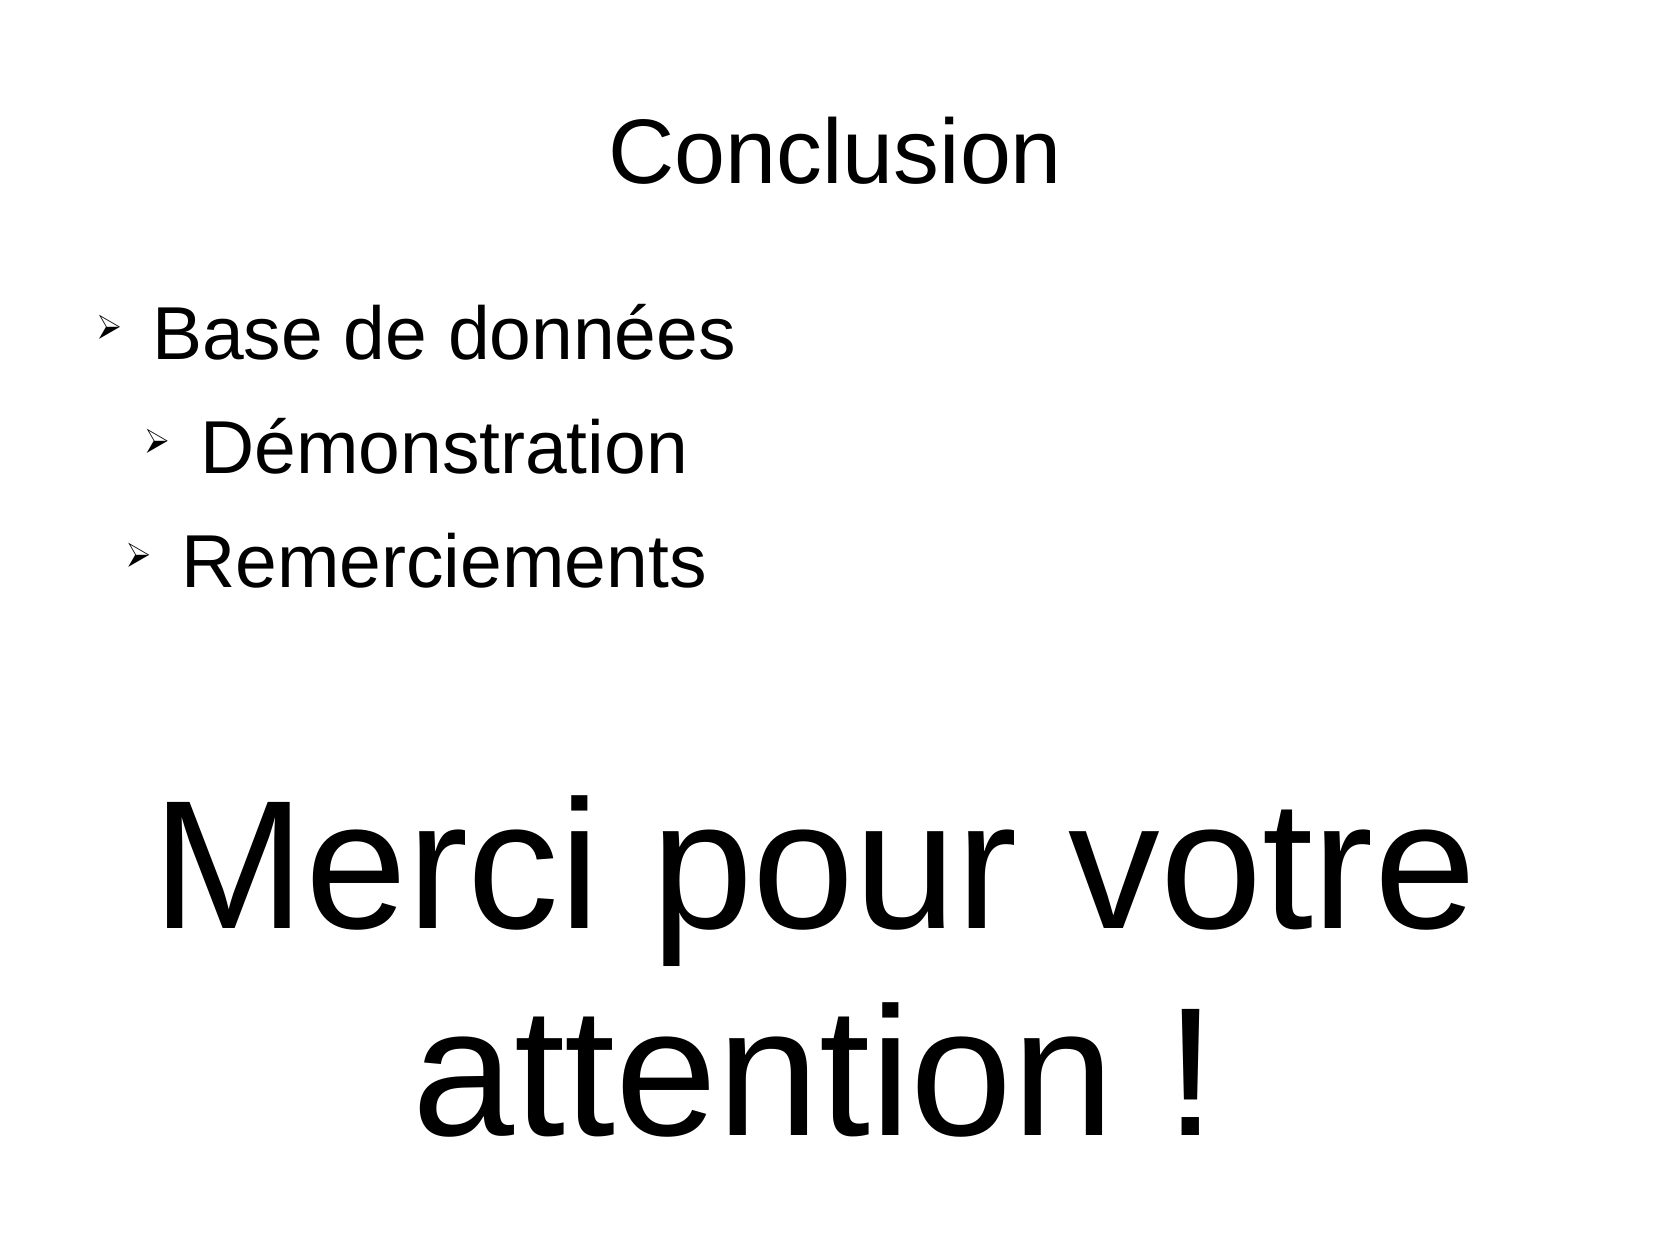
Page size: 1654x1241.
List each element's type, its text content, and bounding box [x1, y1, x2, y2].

list Base de données Démonstration Remerciements [82, 290, 1571, 1010]
text_box Merci pour votre attention ! [118, 756, 1512, 1198]
title Conclusion [82, 49, 1571, 257]
